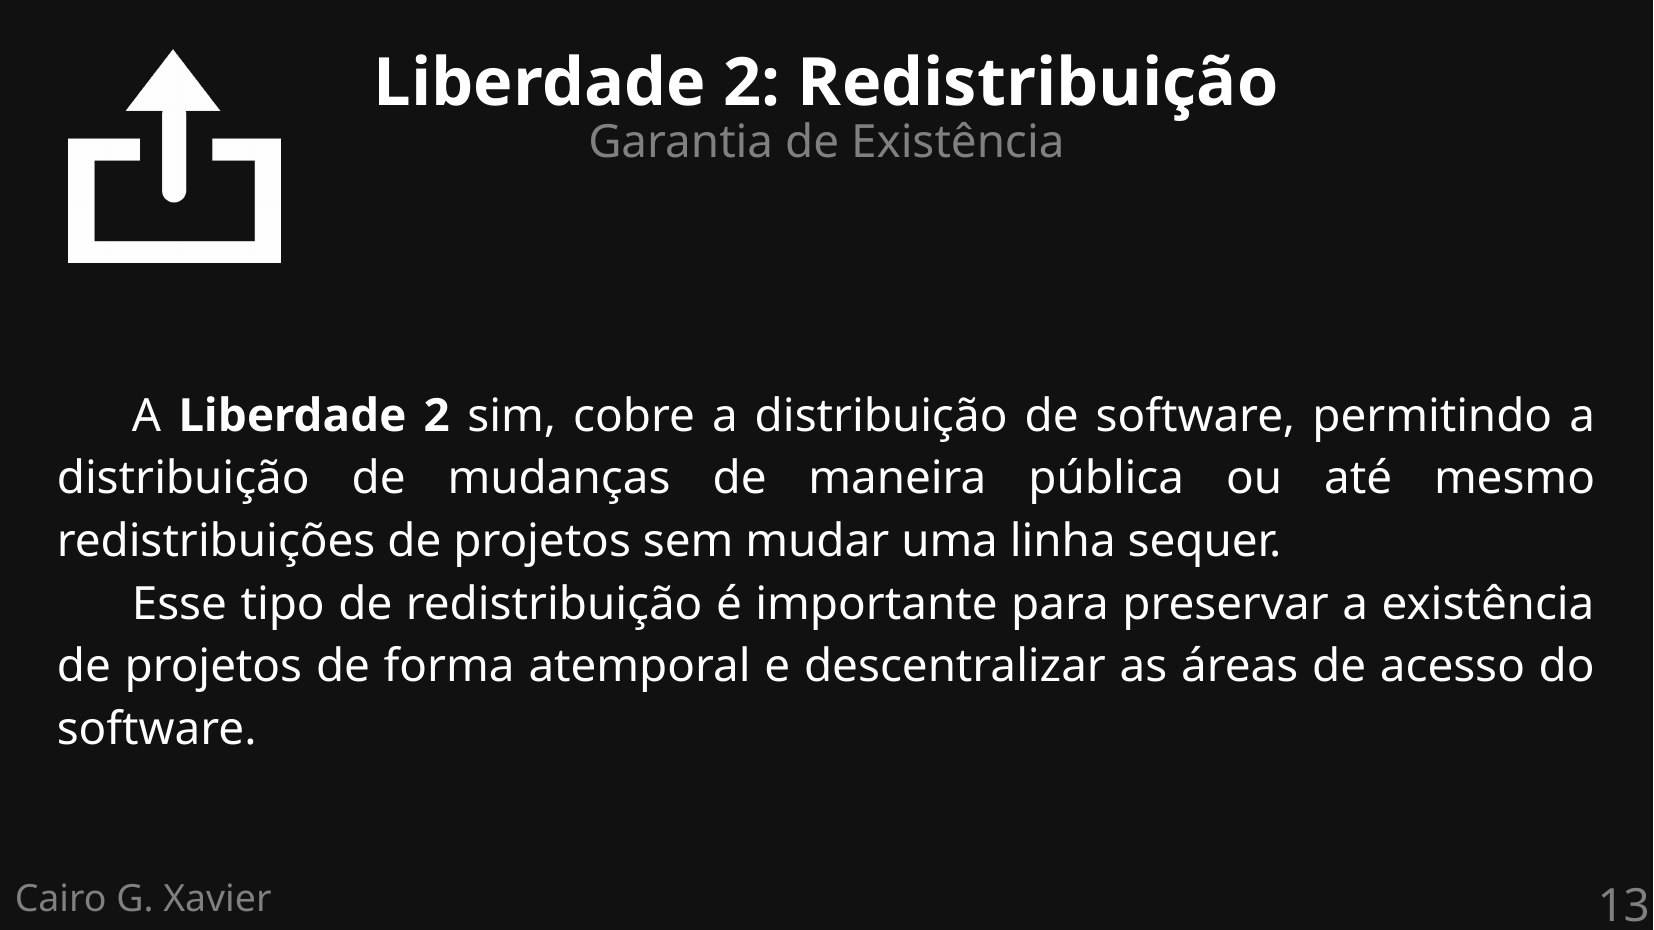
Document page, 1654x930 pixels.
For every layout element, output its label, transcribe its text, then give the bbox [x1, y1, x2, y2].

picture [68, 49, 281, 263]
text_box Liberdade 2: Redistribuição [82, 37, 1571, 97]
text_box <number> [1425, 865, 1651, 930]
text_box Garantia de Existência [281, 97, 1571, 182]
text_box A Liberdade 2 sim, cobre a distribuição de software, permitindo a distribuição de mudanças de maneira pública ou até mesmo redistribuições de projetos sem mudar uma linha sequer. Esse tipo de redistribuição é importante para preservar a existência de projetos de forma atemporal e descentralizar as áreas de acesso do software. [42, 375, 1611, 788]
text_box Cairo G. Xavier [0, 867, 311, 930]
